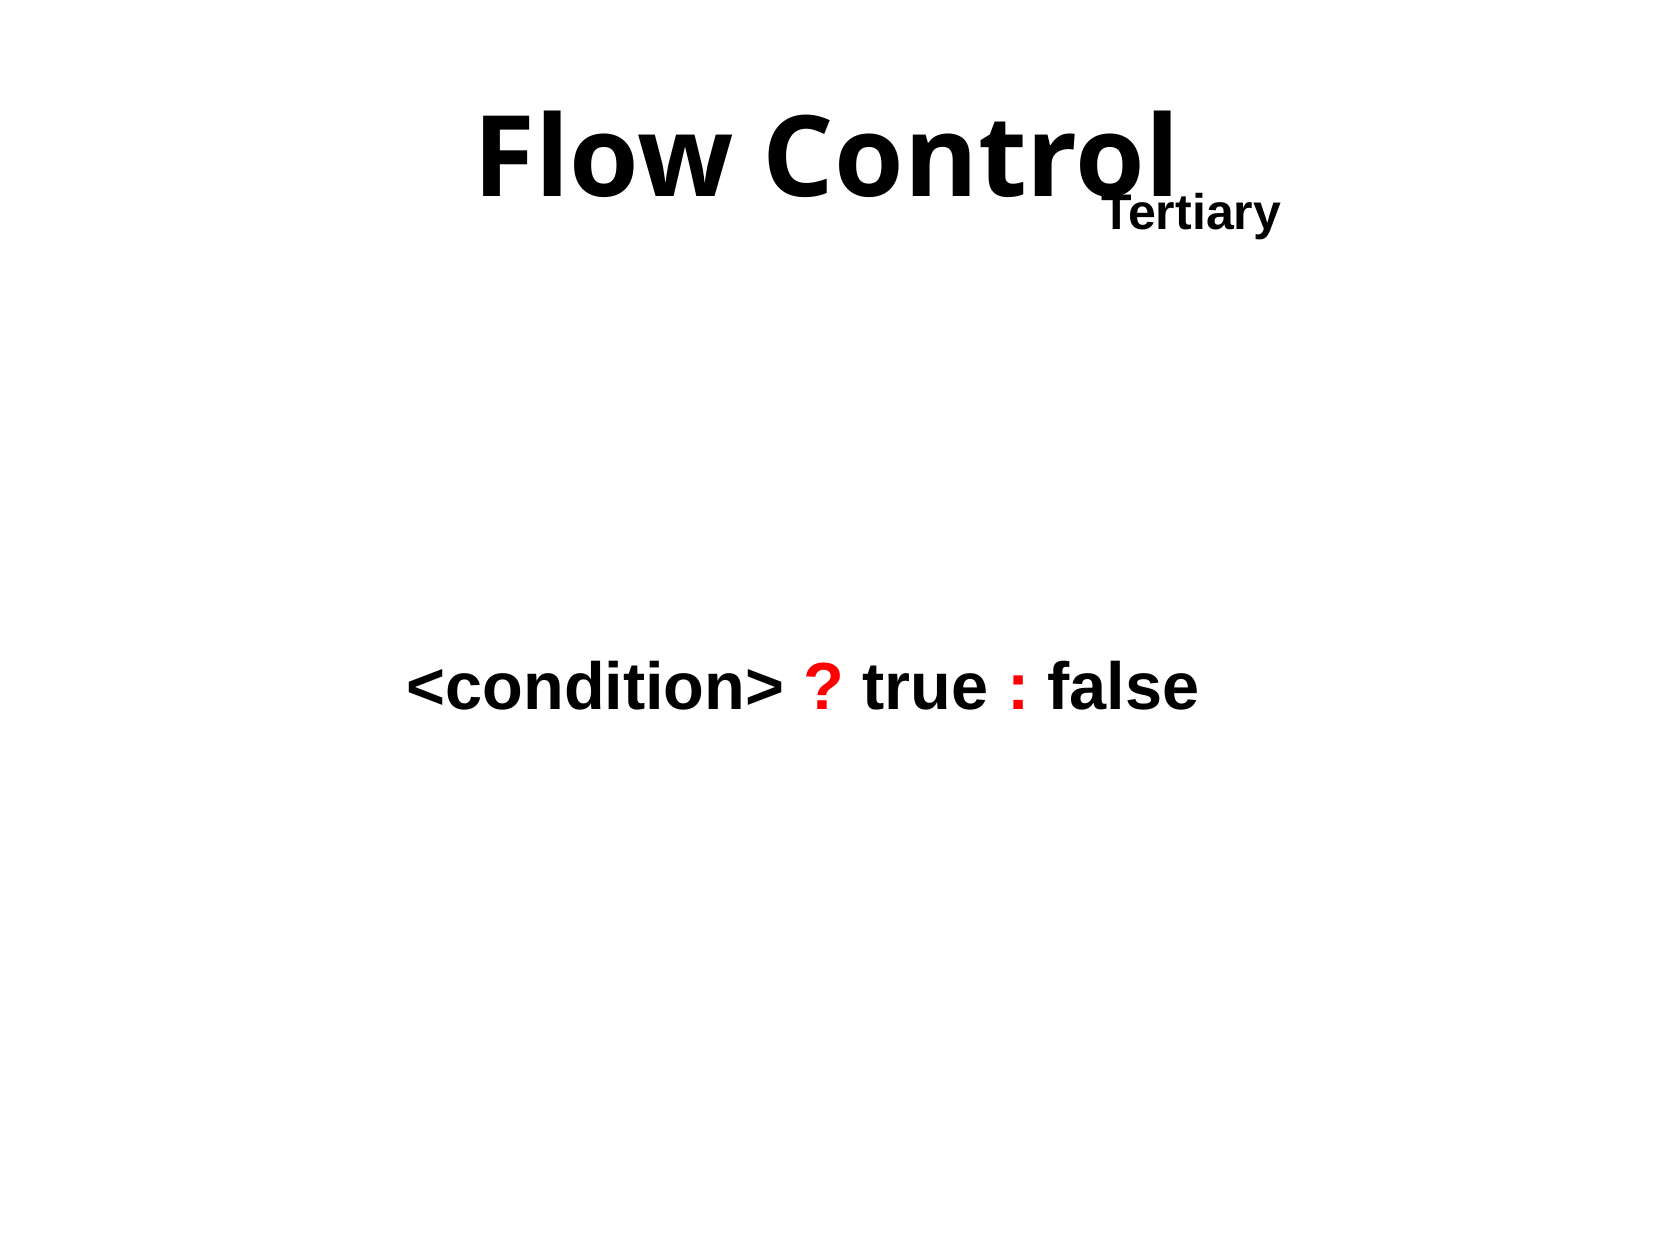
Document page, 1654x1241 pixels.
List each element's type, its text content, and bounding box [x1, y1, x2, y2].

title Flow Control [82, 49, 1571, 257]
text_box Tertiary [1086, 177, 1442, 249]
text_box <condition> ? true : false [354, 641, 1252, 805]
